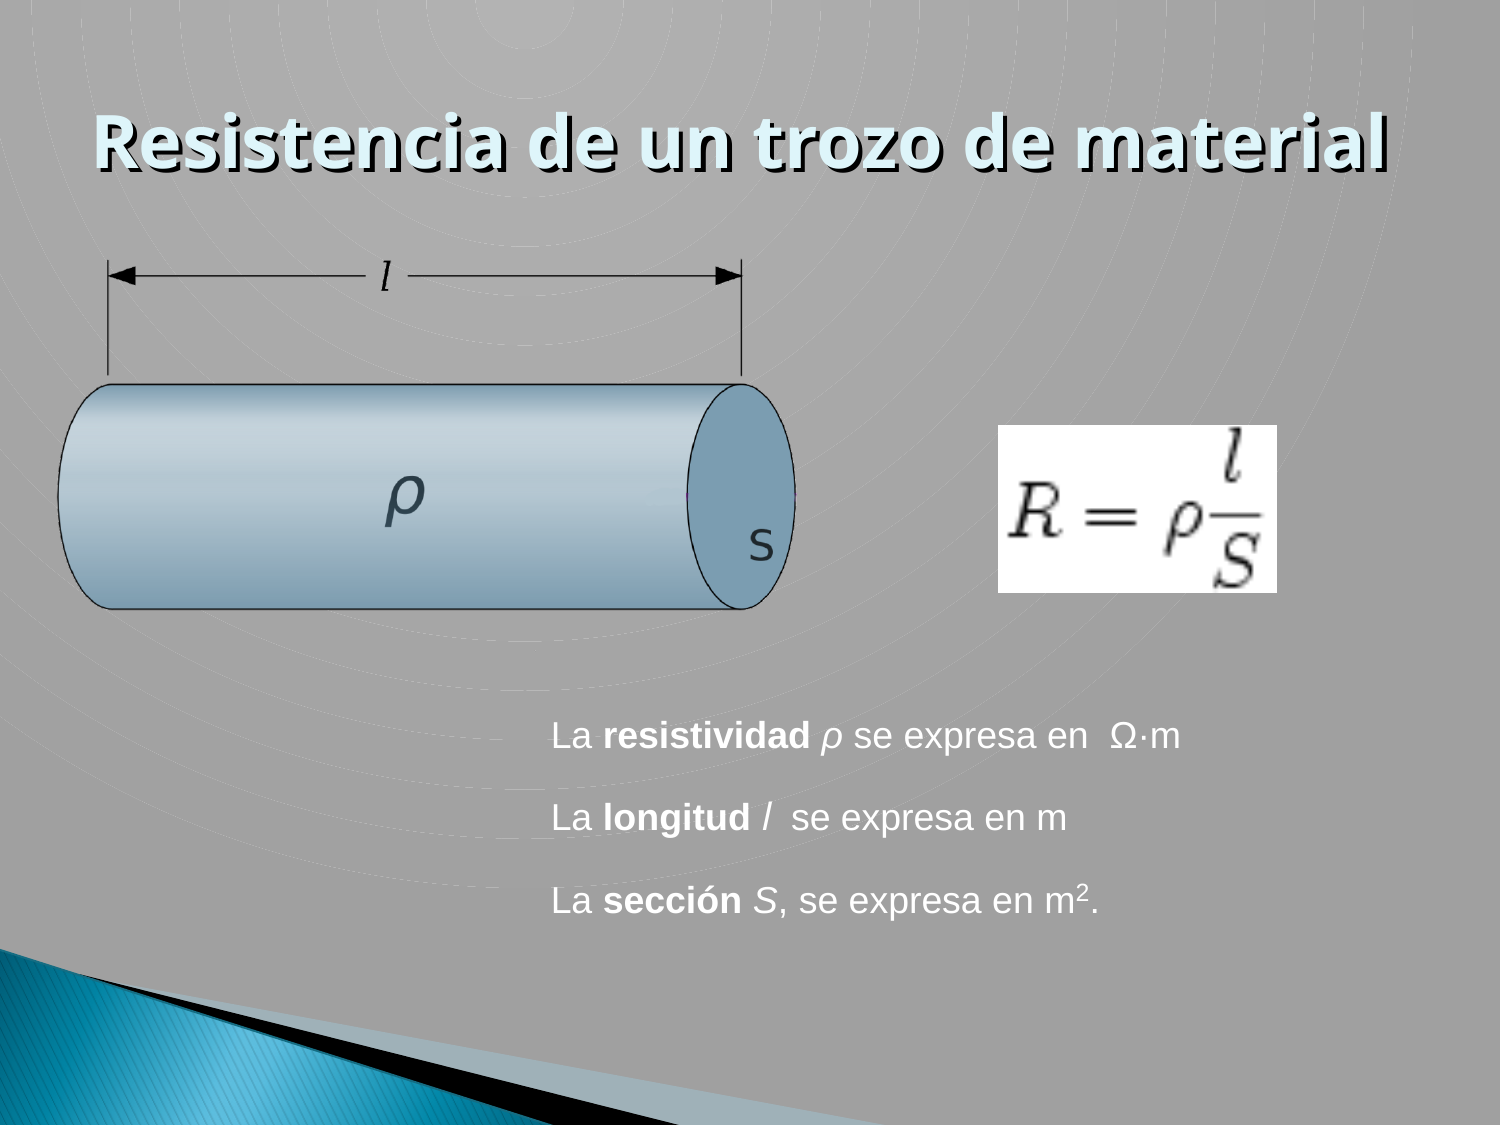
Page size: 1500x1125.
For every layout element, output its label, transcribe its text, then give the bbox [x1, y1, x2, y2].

picture [0, 243, 853, 667]
text_box La resistividad ρ se expresa en Ω·m La longitud l se expresa en m La sección S, se expresa en m2. [537, 704, 1229, 930]
picture [998, 425, 1277, 593]
title Resistencia de un trozo de material [75, 45, 1426, 233]
